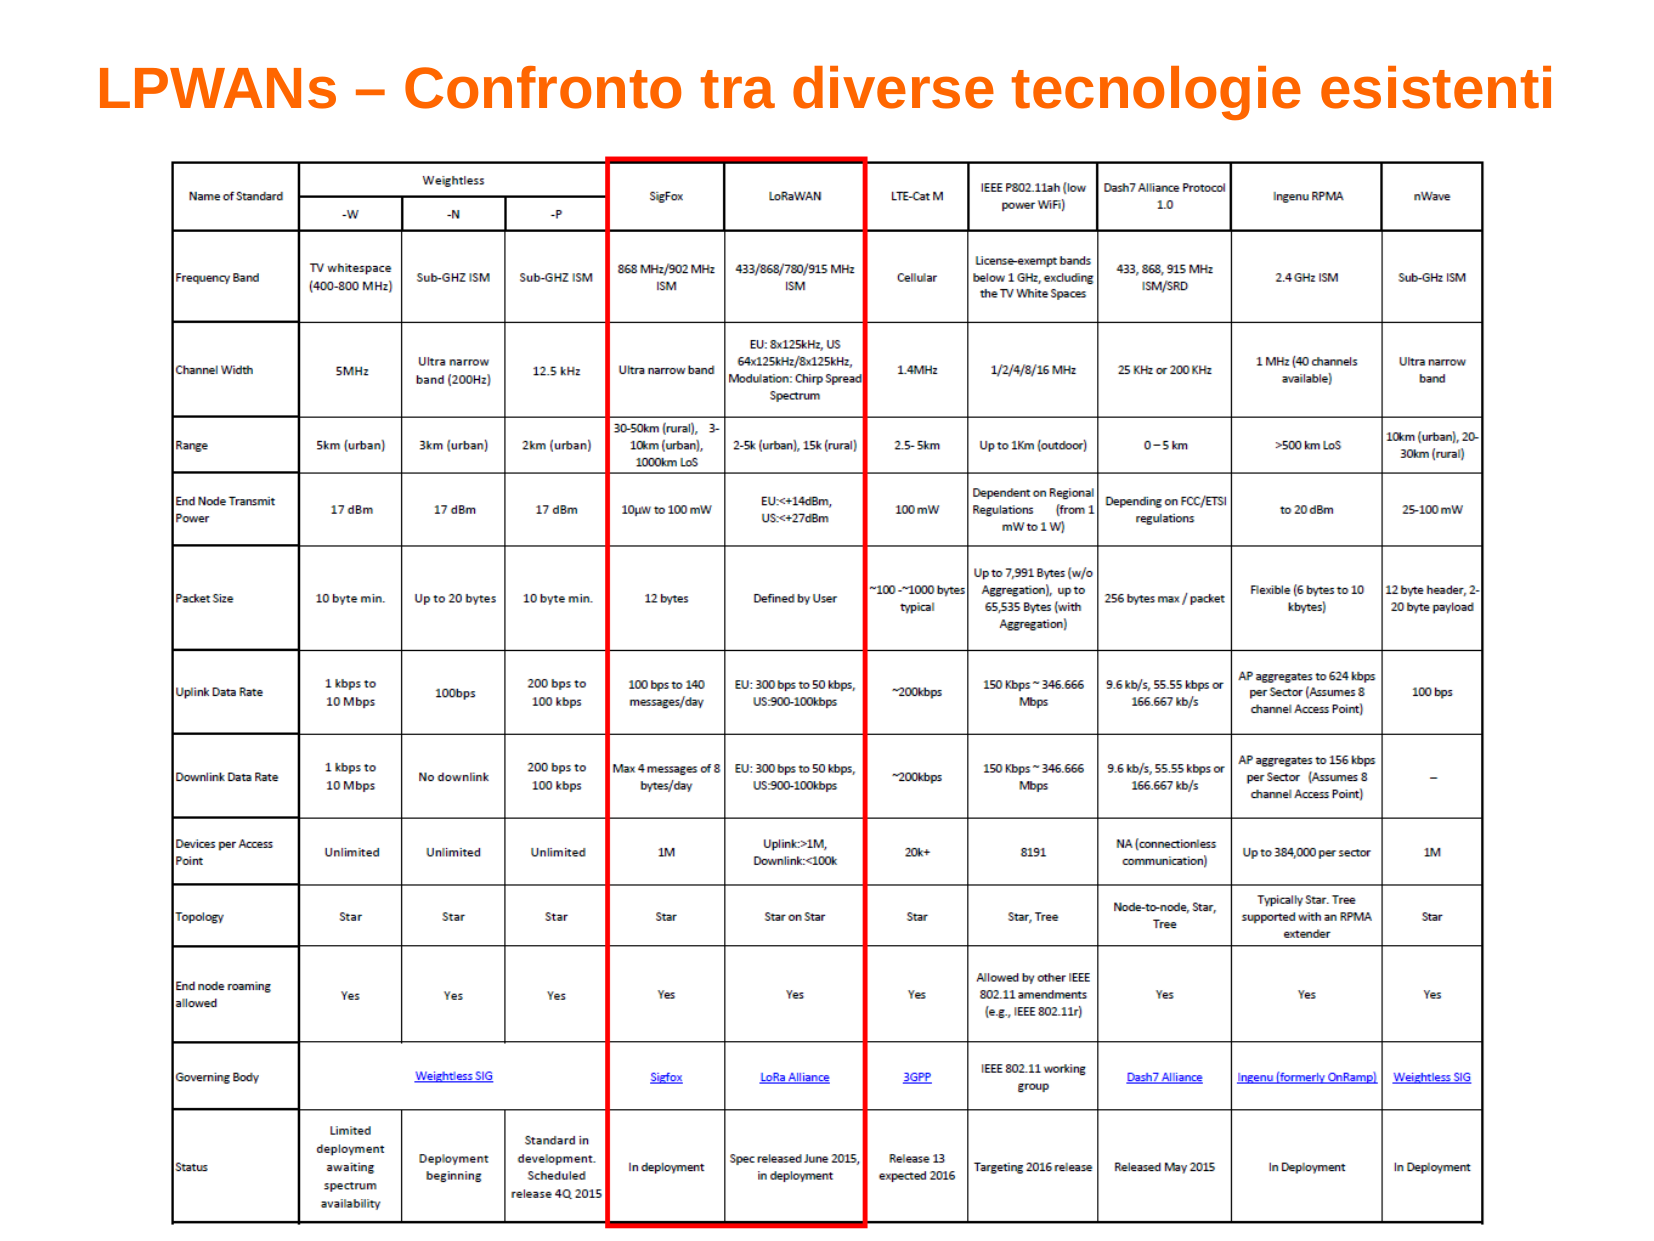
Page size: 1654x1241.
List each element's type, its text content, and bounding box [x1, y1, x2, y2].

title LPWANs – Confronto tra diverse tecnologie esistenti [82, 23, 1571, 154]
picture [163, 153, 1497, 1232]
